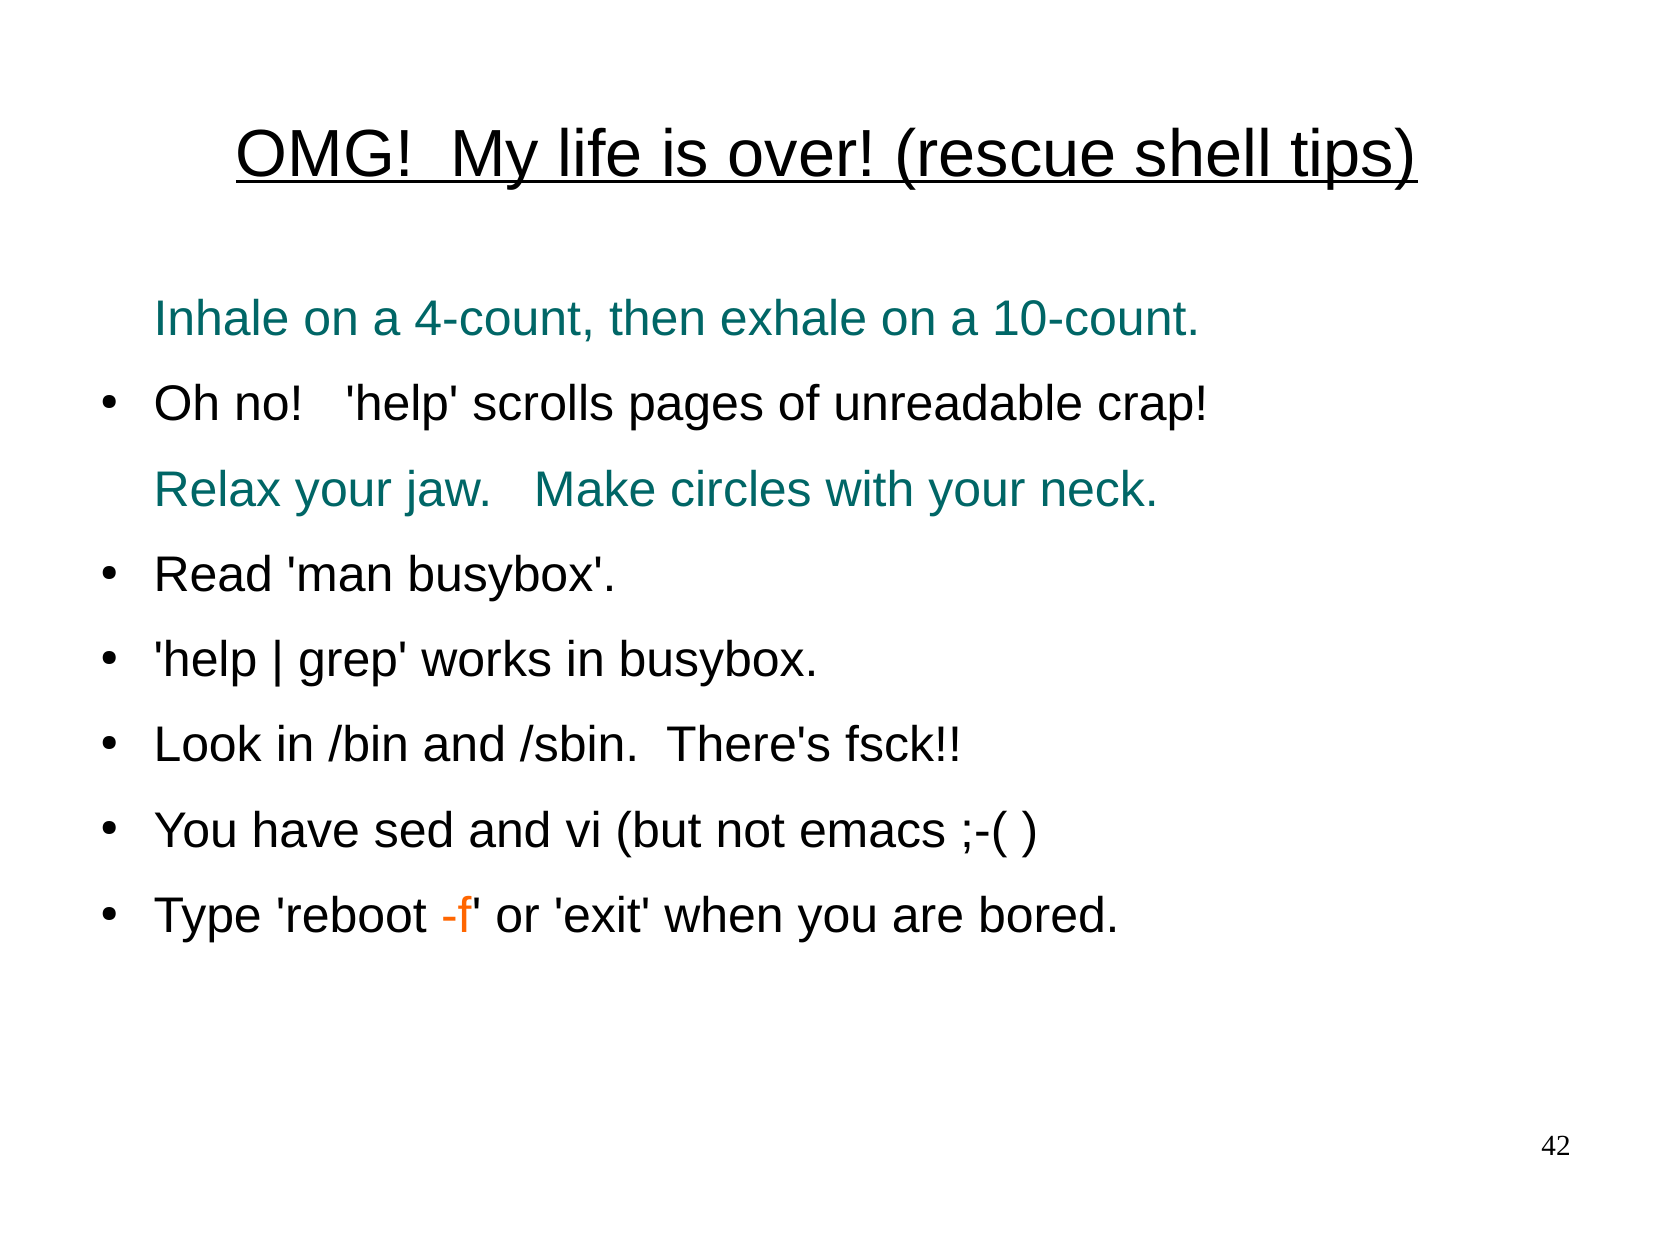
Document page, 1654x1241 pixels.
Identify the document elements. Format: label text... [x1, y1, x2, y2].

list Inhale on a 4-count, then exhale on a 10-count. Oh no! 'help' scrolls pages of unreadable crap! Relax your jaw. Make circles with your neck. Read 'man busybox'. 'help | grep' works in busybox. Look in /bin and /sbin. There's fsck!! You have sed and vi (but not emacs ;-( ) Type 'reboot -f' or 'exit' when you are bored. [82, 290, 1571, 1010]
title OMG! My life is over! (rescue shell tips) [82, 49, 1571, 257]
